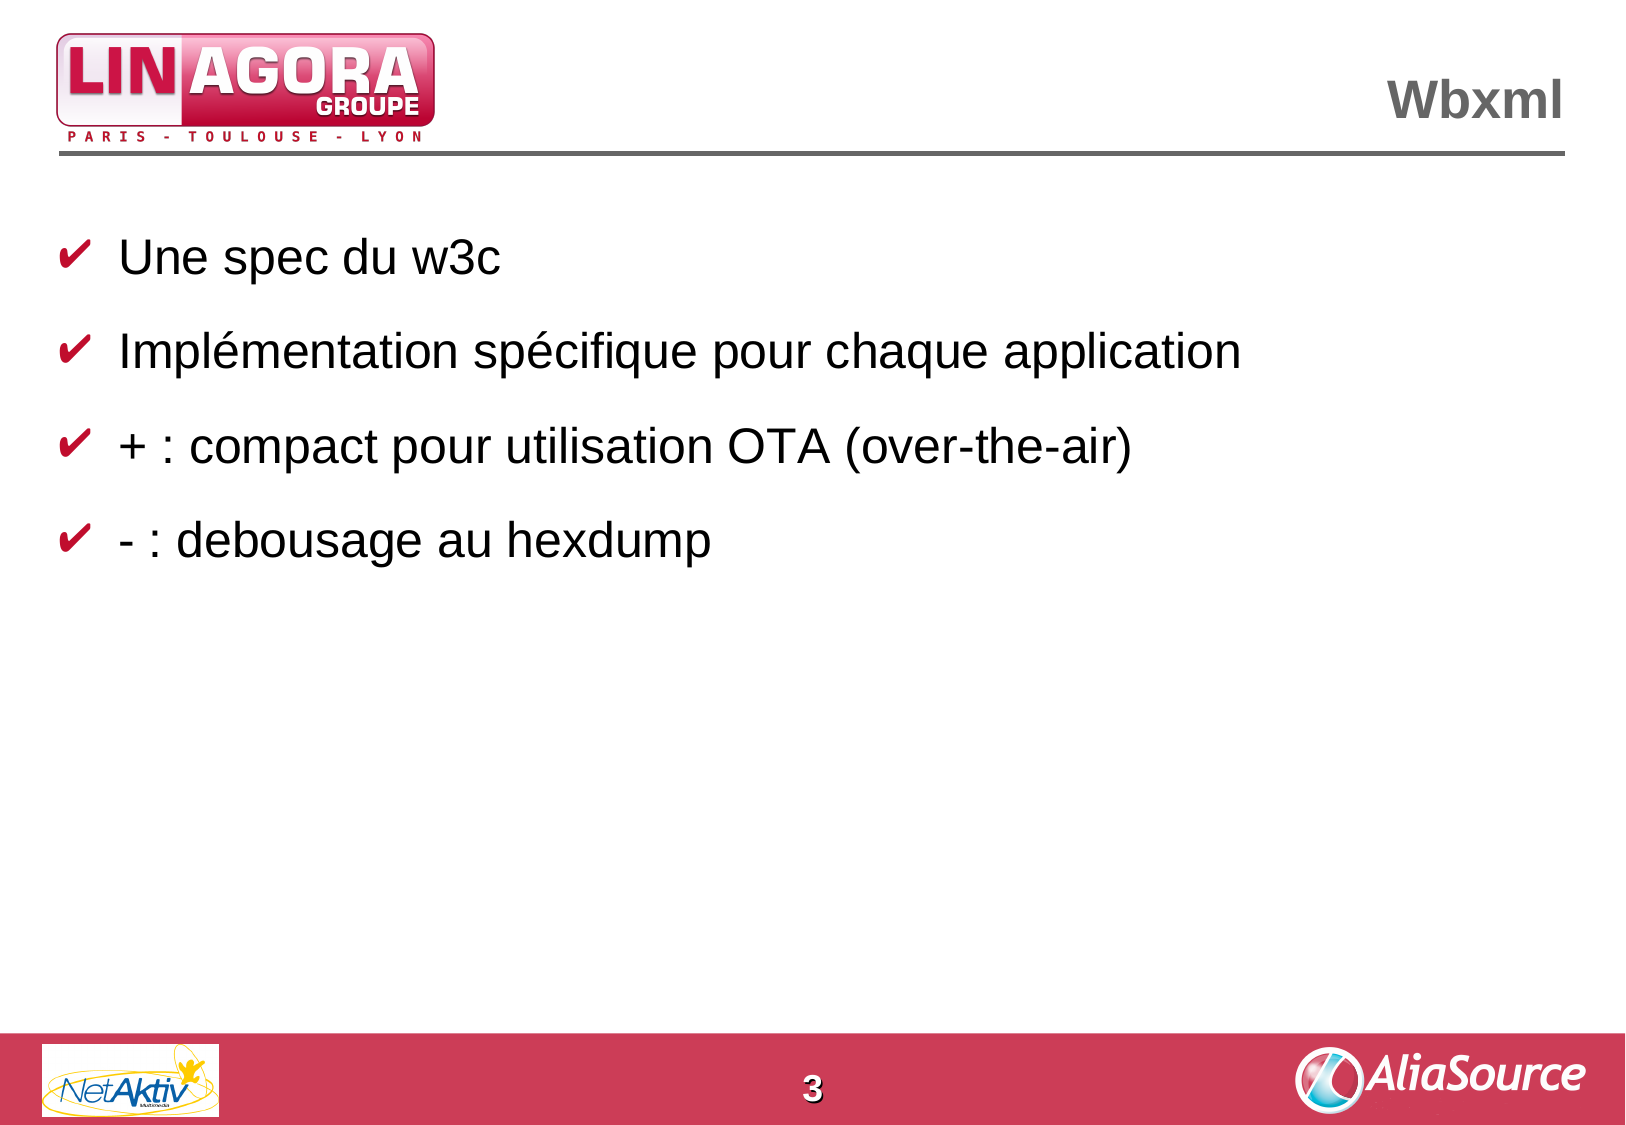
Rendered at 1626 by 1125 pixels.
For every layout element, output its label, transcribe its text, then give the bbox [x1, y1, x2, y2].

list Une spec du w3c Implémentation spécifique pour chaque application + : compact pour utilisation OTA (over-the-air) - : debousage au hexdump [59, 236, 1570, 964]
picture [1293, 1045, 1589, 1121]
picture [53, 31, 438, 143]
title Wbxml [442, 66, 1565, 141]
picture [42, 1044, 219, 1117]
